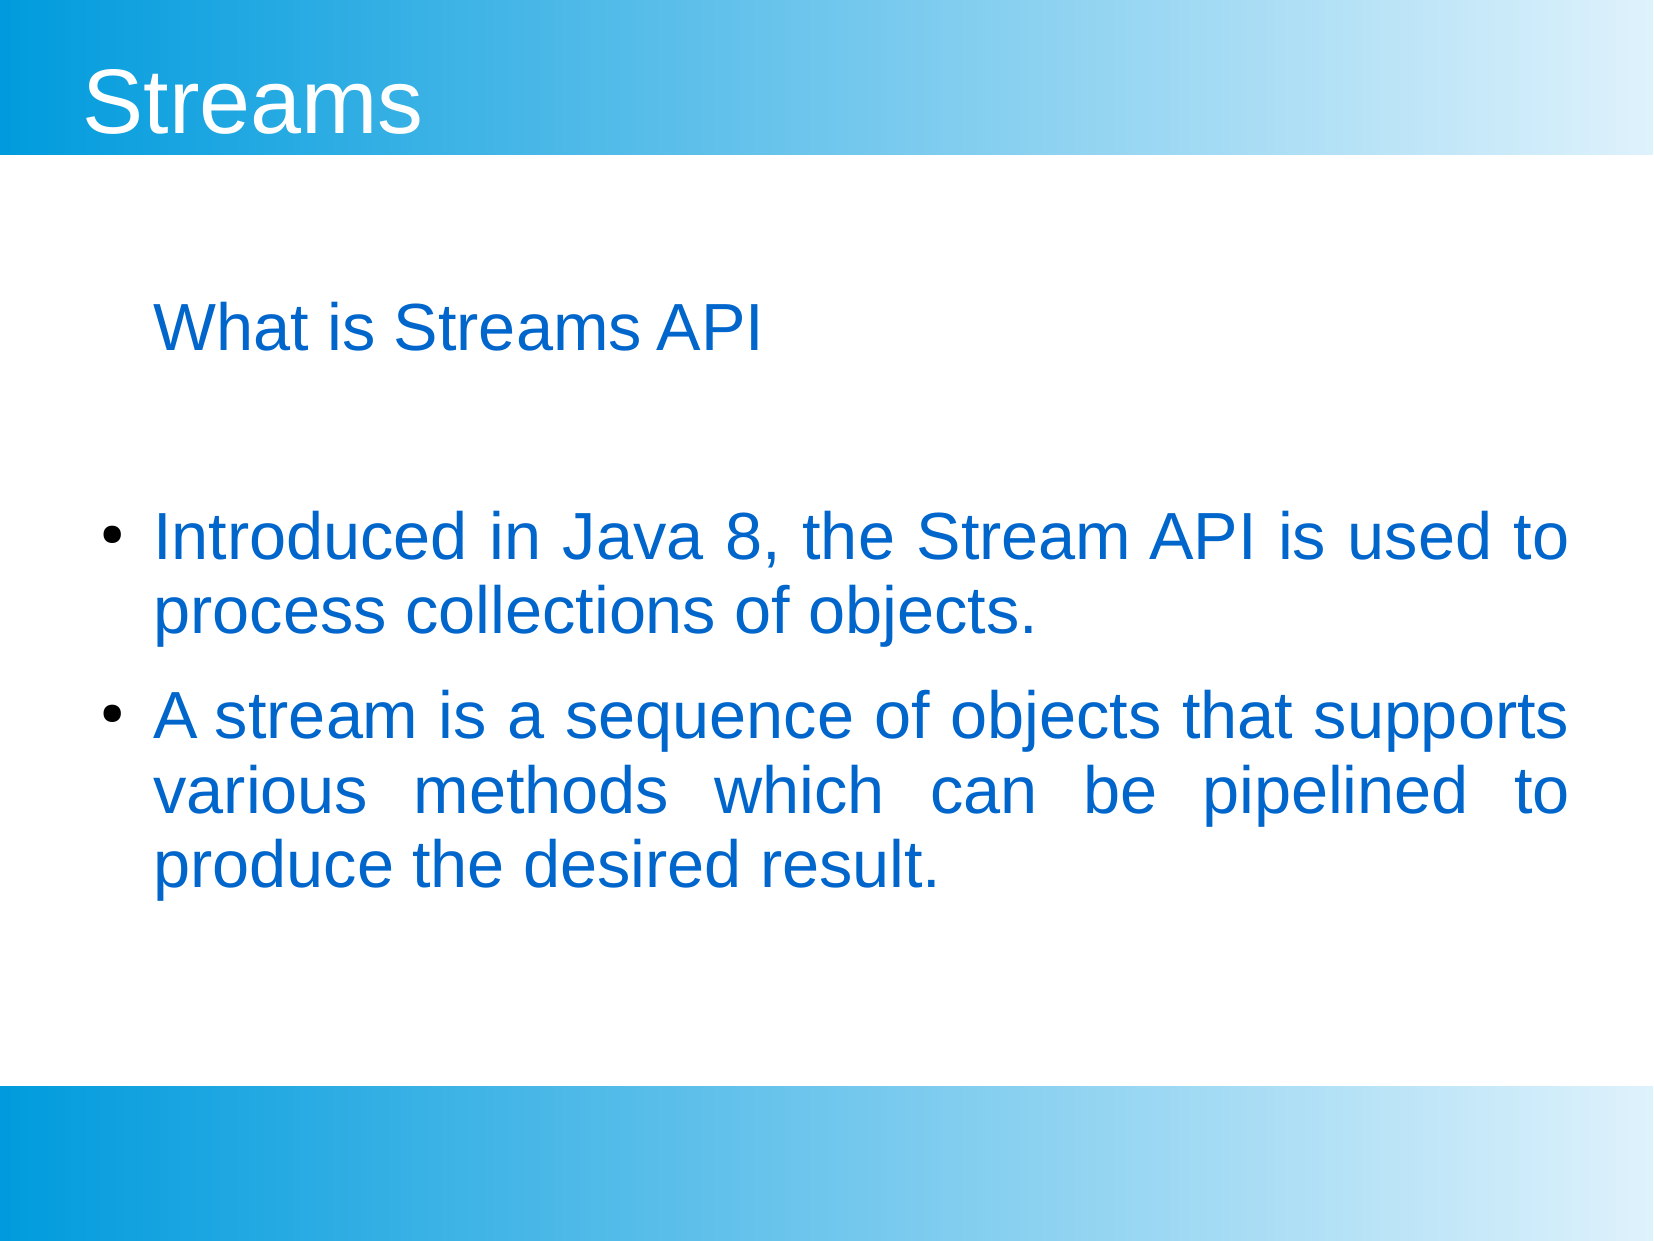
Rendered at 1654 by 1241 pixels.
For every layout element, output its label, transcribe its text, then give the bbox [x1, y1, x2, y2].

title Streams [82, 49, 1571, 155]
list What is Streams API Introduced in Java 8, the Stream API is used to process collections of objects. A stream is a sequence of objects that supports various methods which can be pipelined to produce the desired result. [82, 290, 1571, 1010]
